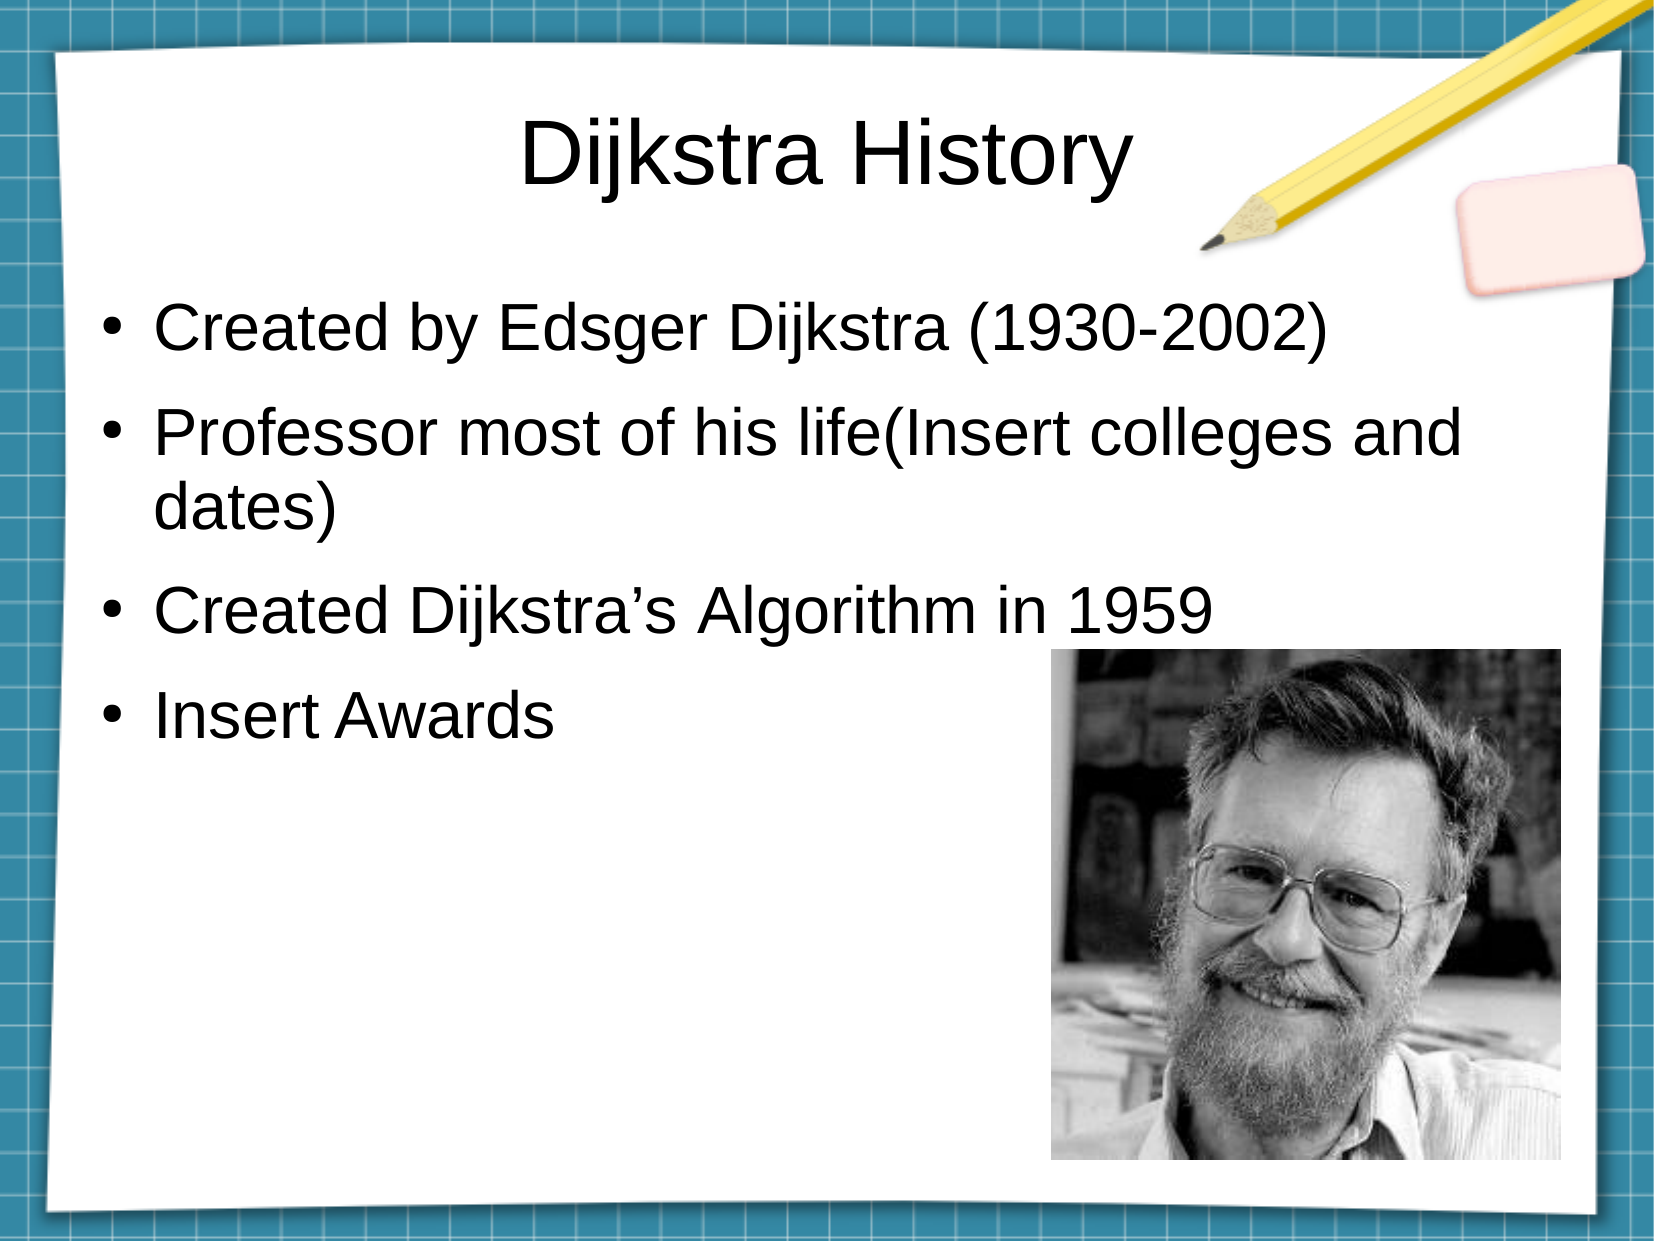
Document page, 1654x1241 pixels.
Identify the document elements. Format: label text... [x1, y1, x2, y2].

picture [0, 0, 1654, 1241]
title Dijkstra History [82, 49, 1571, 257]
list Created by Edsger Dijkstra (1930-2002) Professor most of his life(Insert colleges and dates) Created Dijkstra’s Algorithm in 1959 Insert Awards [82, 290, 1571, 1010]
